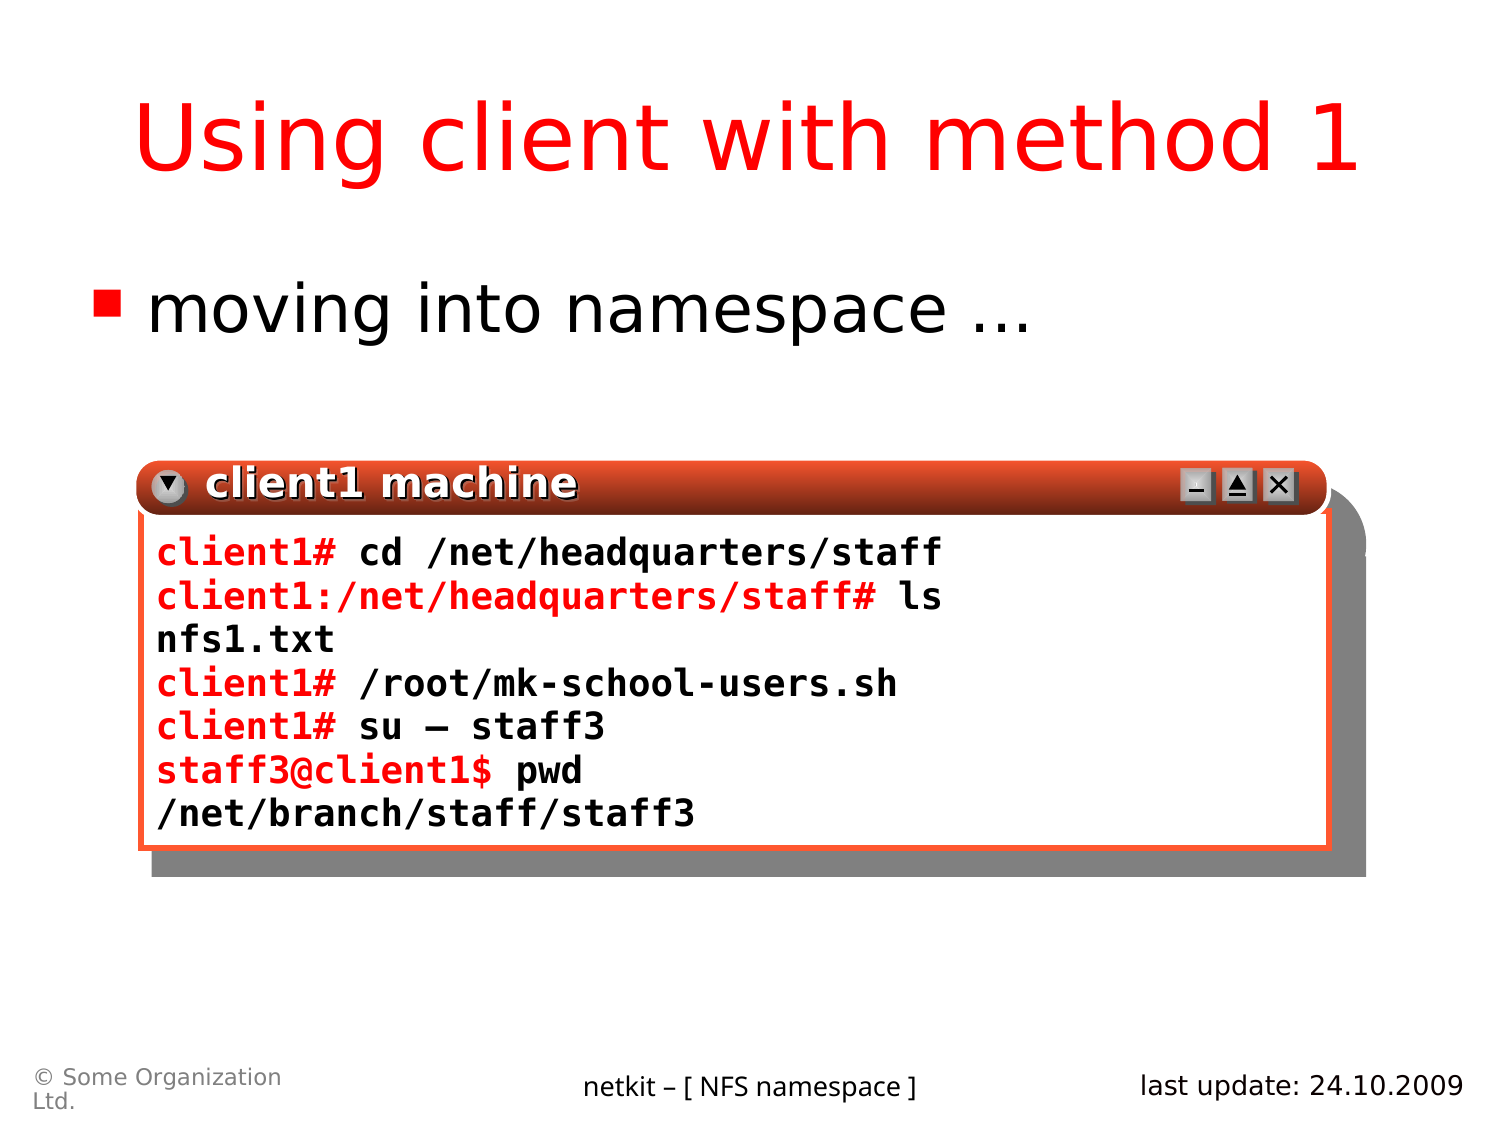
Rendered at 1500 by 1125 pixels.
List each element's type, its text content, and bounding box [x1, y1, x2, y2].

list moving into namespace ... [75, 262, 1426, 1006]
text_box [133, 458, 204, 518]
text_box client1# cd /net/headquarters/staff client1:/net/headquarters/staff# ls nfs1.txt client1# /root/mk-school-users.sh client1# su – staff3 staff3@client1$ pwd /net/branch/staff/staff3 [140, 511, 1329, 848]
text_box [151, 458, 1367, 877]
title Using client with method 1 [75, 45, 1426, 233]
text_box client1 machine [204, 458, 942, 518]
